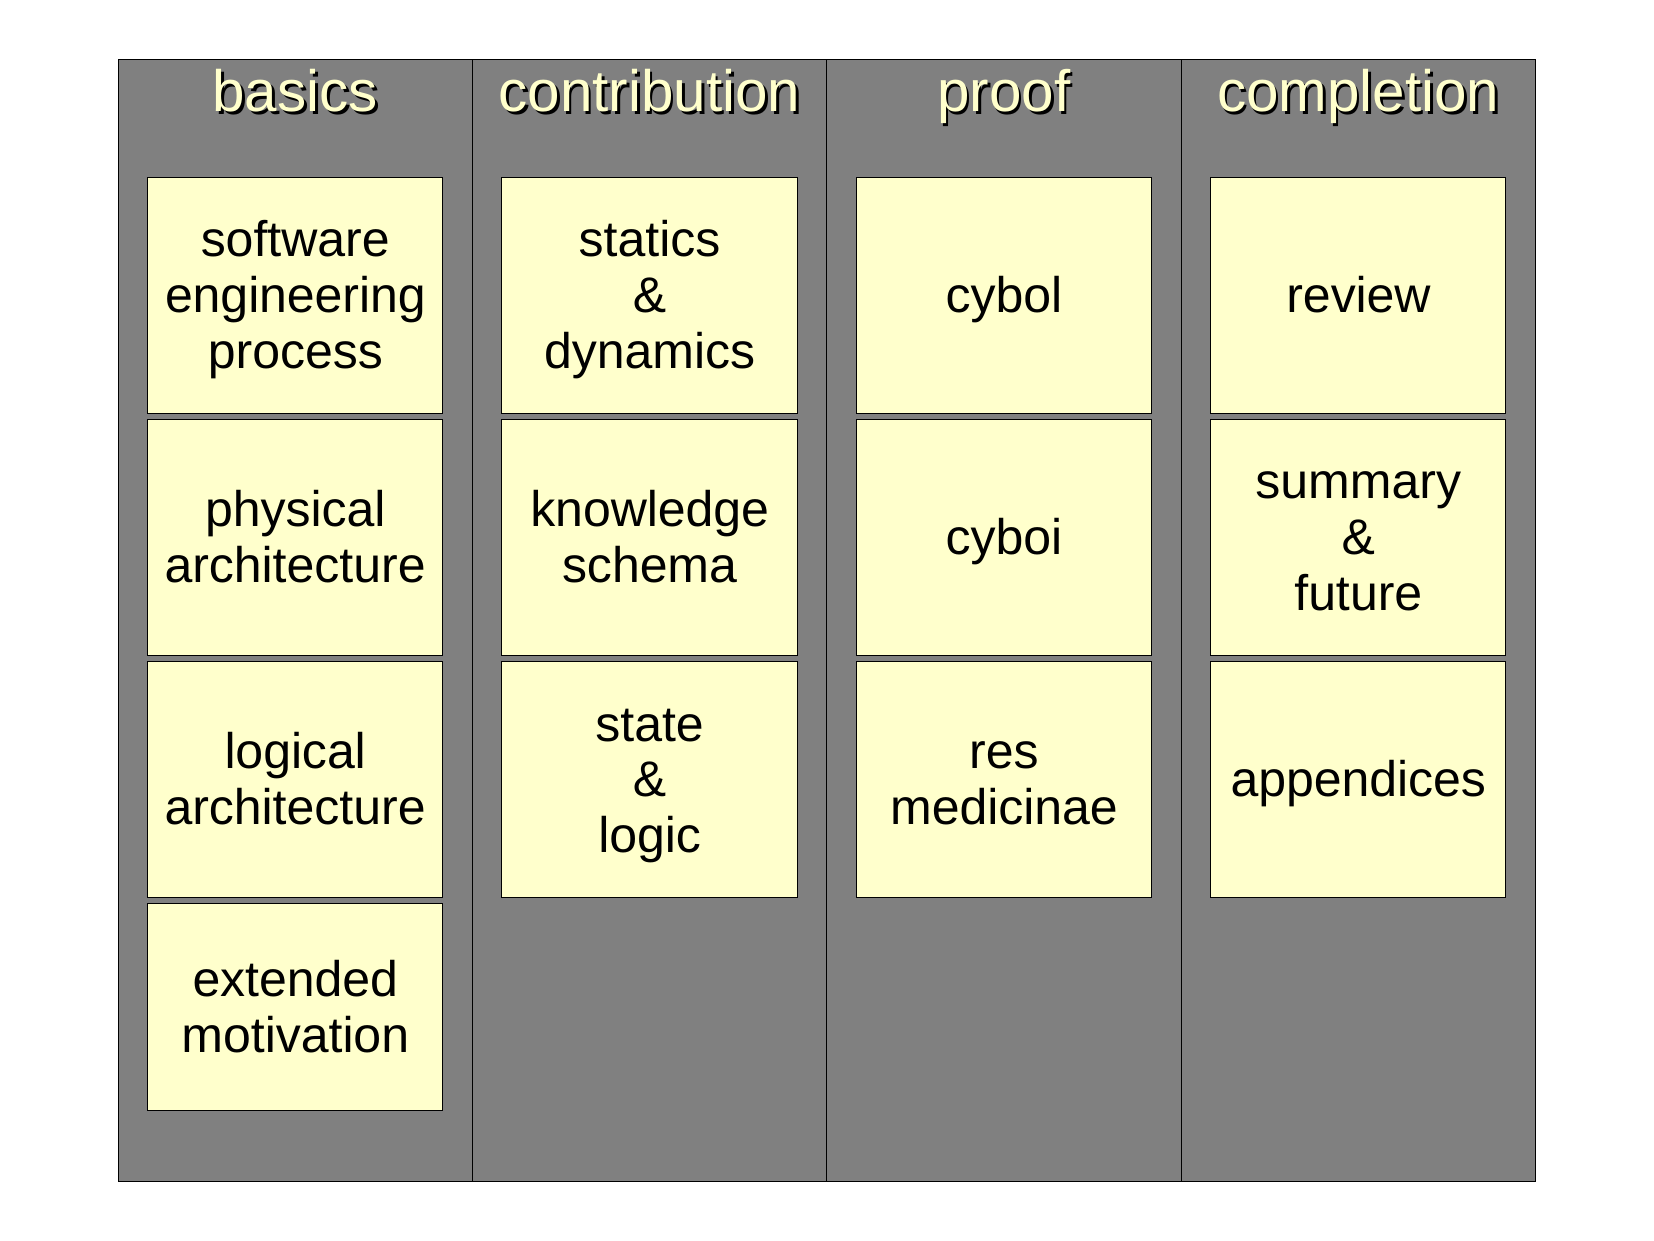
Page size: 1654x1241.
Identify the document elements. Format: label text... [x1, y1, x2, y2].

text_box res medicinae [856, 661, 1152, 898]
text_box state & logic [501, 661, 798, 898]
text_box cyboi [856, 419, 1152, 656]
text_box summary & future [1210, 419, 1506, 656]
text_box contribution [472, 59, 826, 1182]
text_box basics [118, 59, 472, 1182]
text_box proof [826, 59, 1181, 1182]
text_box completion [1181, 59, 1536, 1182]
text_box review [1210, 177, 1506, 414]
text_box physical architecture [147, 419, 443, 656]
text_box logical architecture [147, 661, 443, 898]
text_box software engineering process [147, 177, 443, 414]
text_box appendices [1210, 661, 1506, 898]
text_box cybol [856, 177, 1152, 414]
text_box extended motivation [147, 903, 443, 1111]
text_box knowledge schema [501, 419, 798, 656]
text_box statics & dynamics [501, 177, 798, 414]
